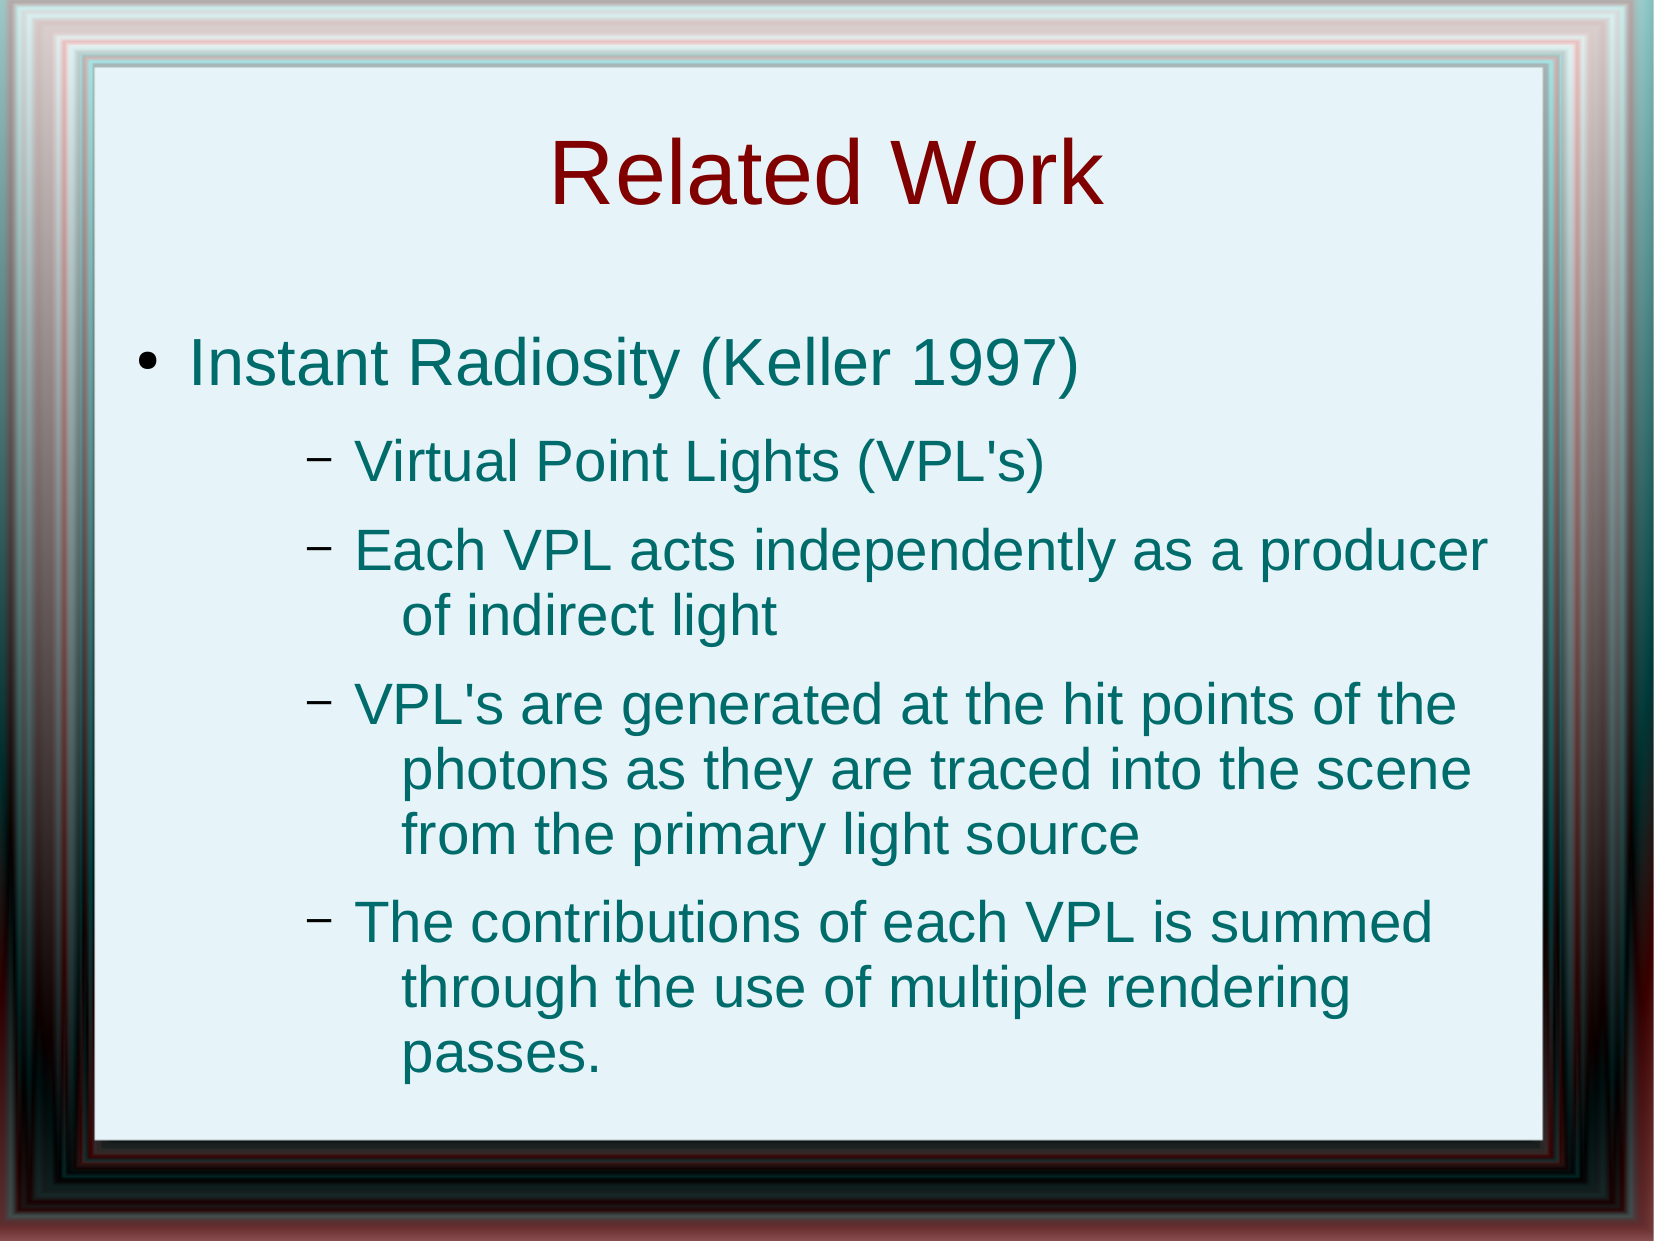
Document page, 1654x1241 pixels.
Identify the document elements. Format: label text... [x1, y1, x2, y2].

picture [0, 0, 1654, 1241]
title Related Work [118, 95, 1536, 250]
list Instant Radiosity (Keller 1997) Virtual Point Lights (VPL's) Each VPL acts independently as a producer of indirect light VPL's are generated at the hit points of the photons as they are traced into the scene from the primary light source The contributions of each VPL is summed through the use of multiple rendering passes. [118, 324, 1506, 1084]
